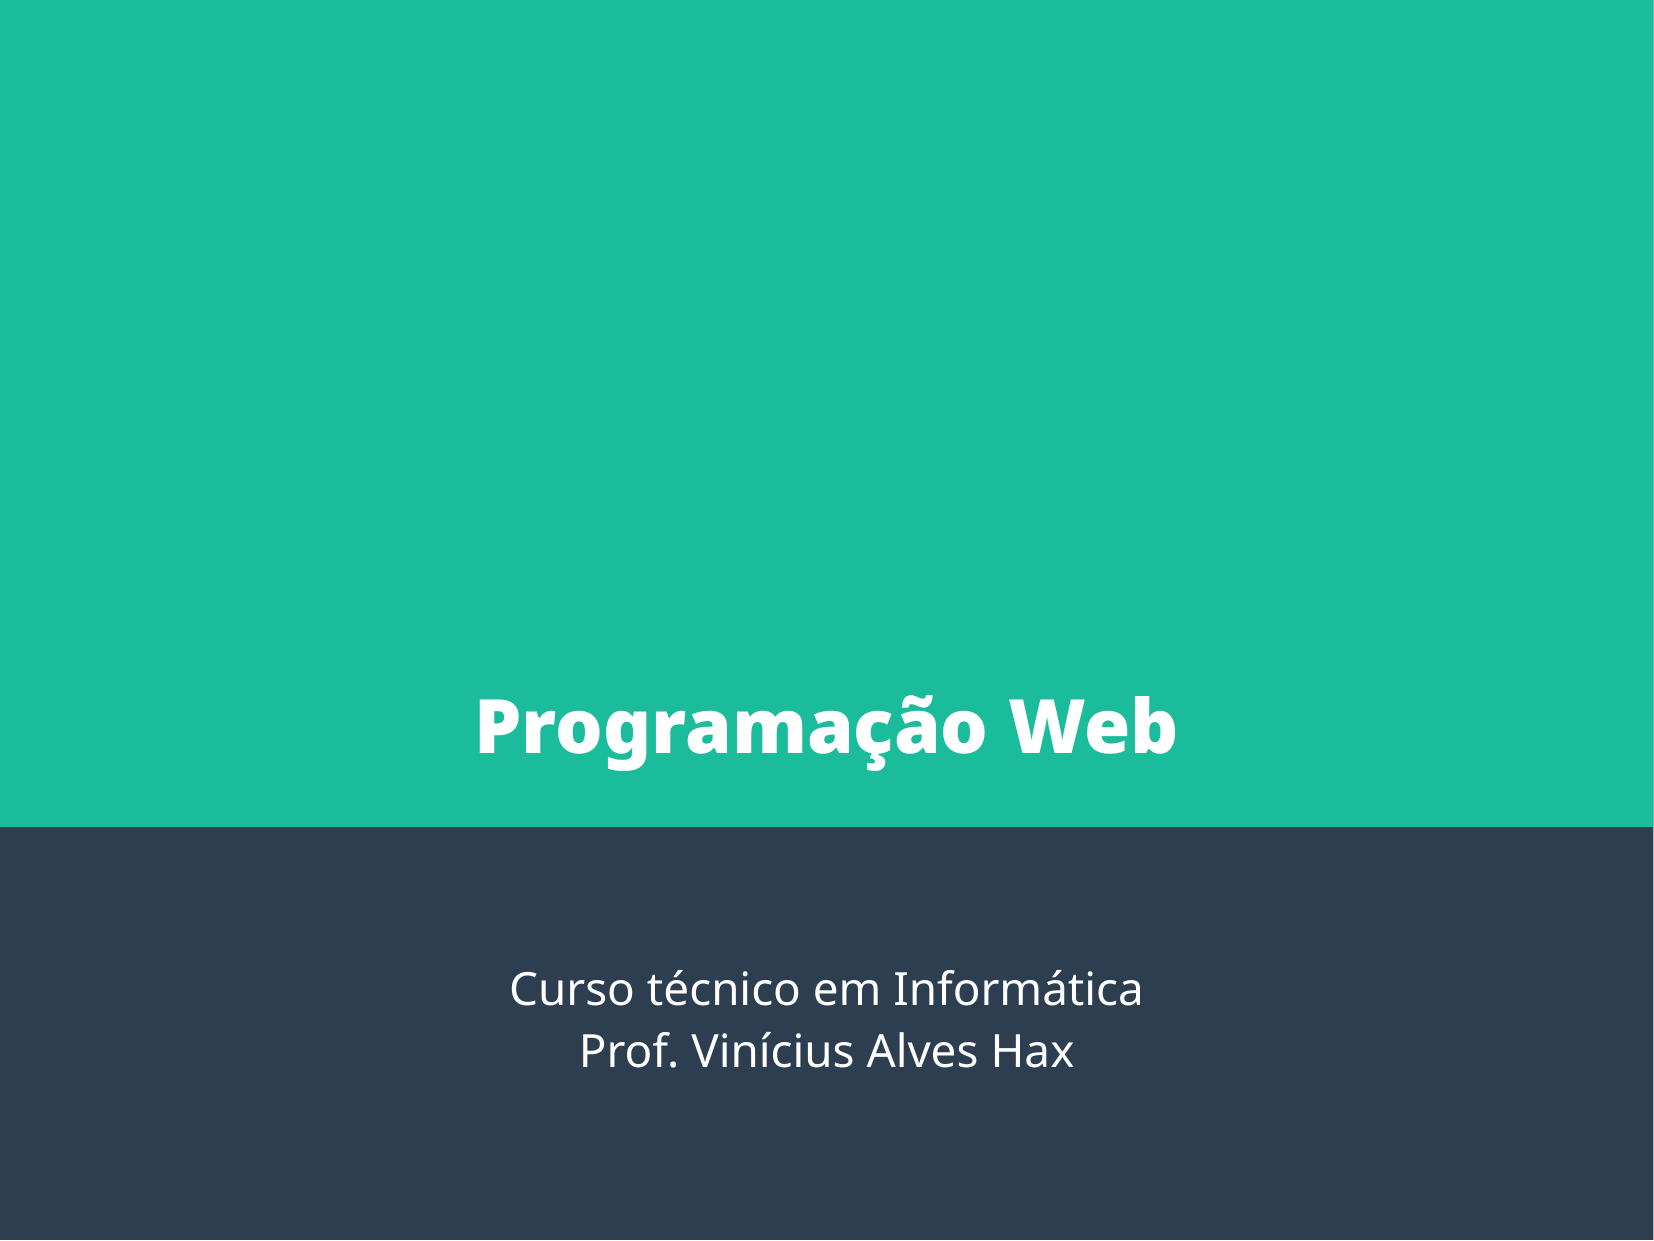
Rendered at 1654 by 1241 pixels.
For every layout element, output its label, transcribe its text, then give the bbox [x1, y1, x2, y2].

subtitle Curso técnico em Informática Prof. Vinícius Alves Hax [59, 856, 1595, 1182]
title Programação Web [59, 620, 1595, 778]
